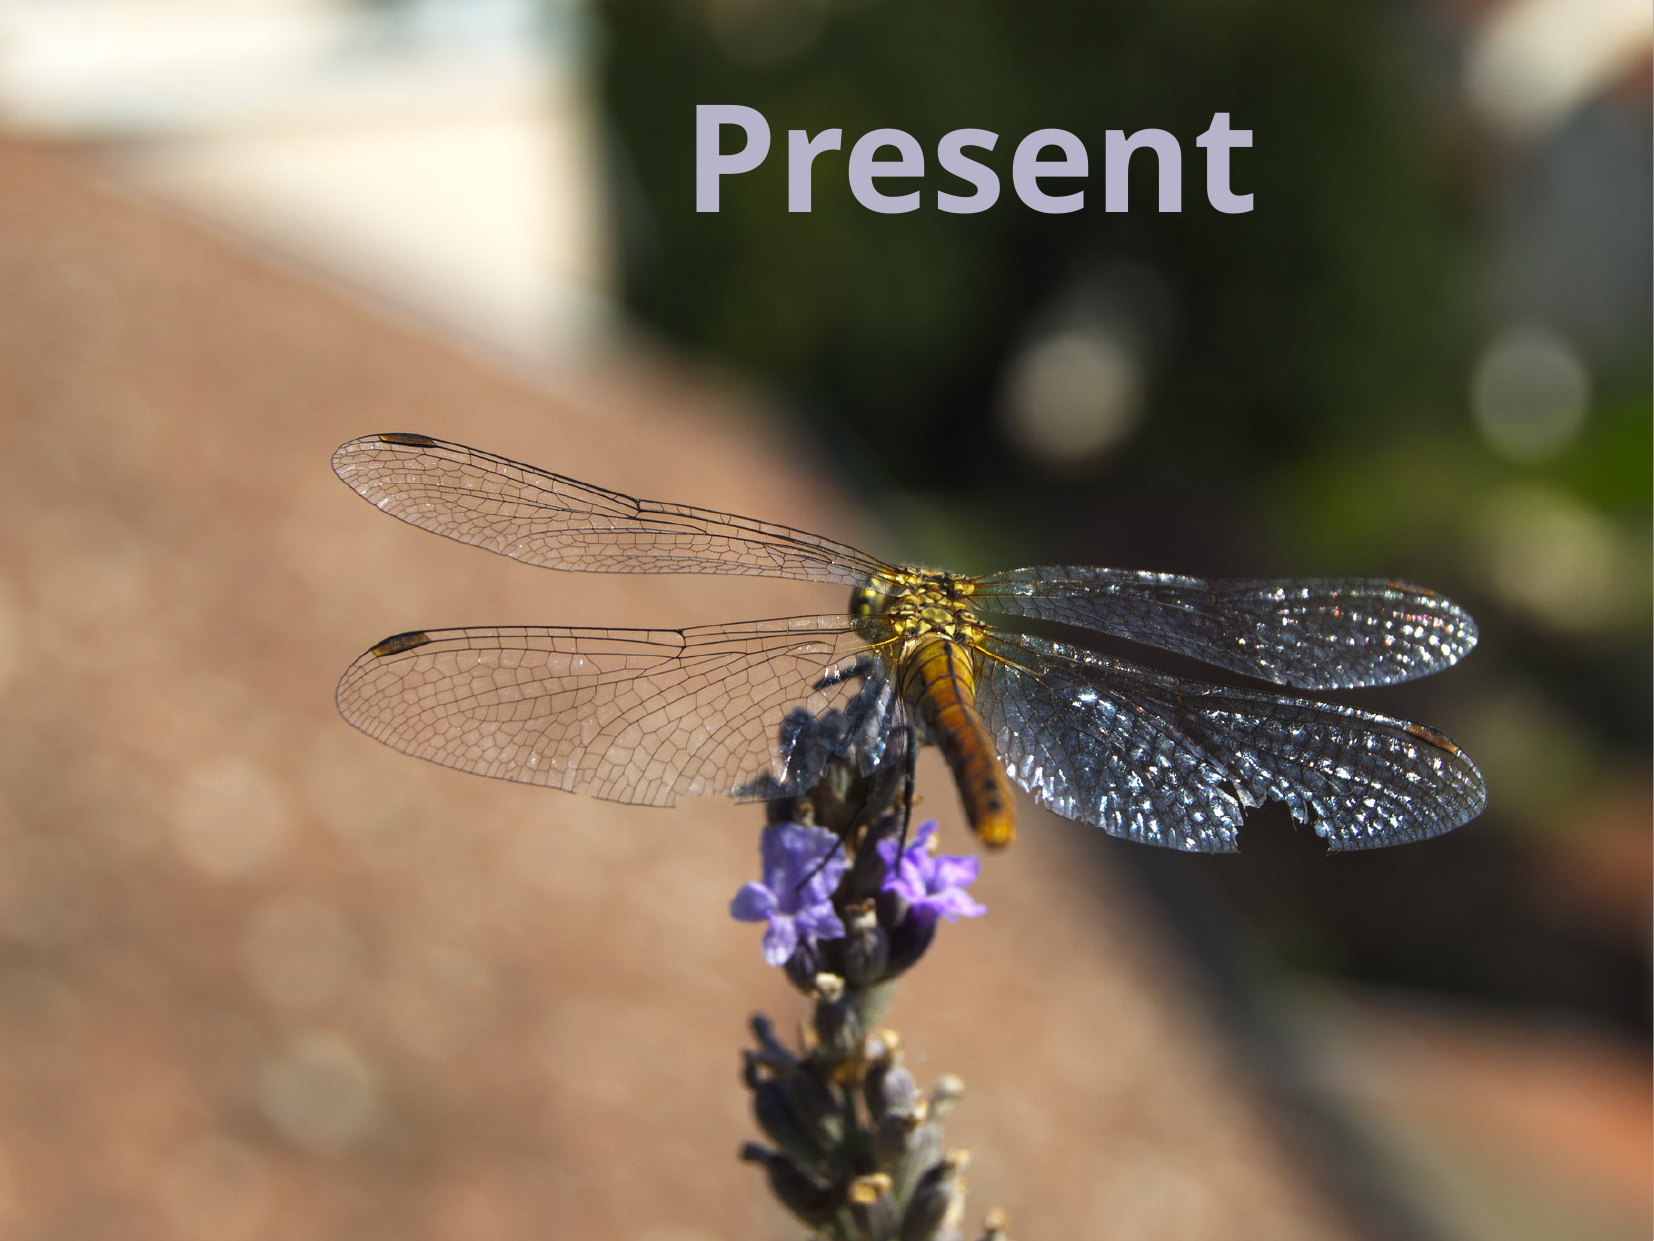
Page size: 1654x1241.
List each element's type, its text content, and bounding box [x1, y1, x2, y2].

picture [0, 0, 1654, 1241]
list Present [191, 52, 1654, 631]
